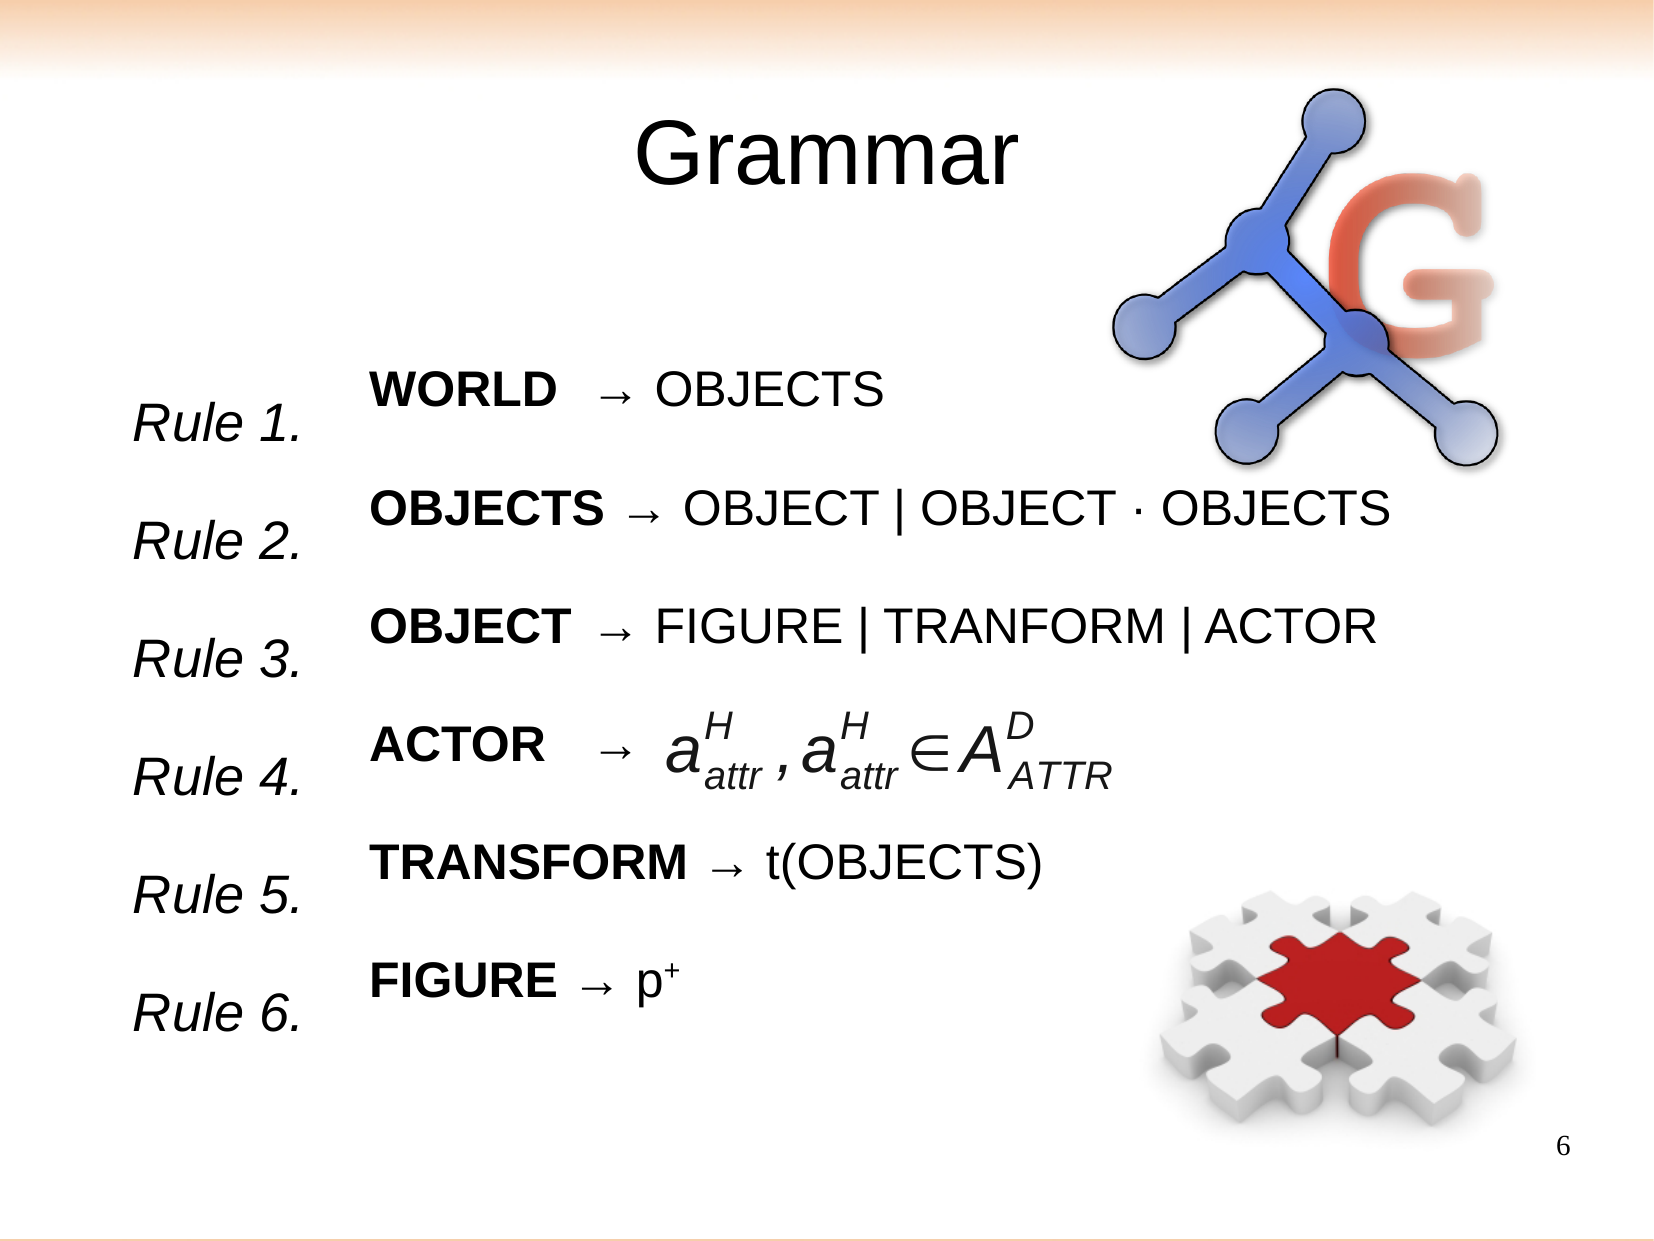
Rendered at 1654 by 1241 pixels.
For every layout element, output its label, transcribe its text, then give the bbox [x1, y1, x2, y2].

text_box Rule 2. [118, 472, 355, 562]
text_box FIGURE → p+ [354, 944, 1093, 1018]
text_box OBJECTS → OBJECT | OBJECT · OBJECTS [354, 472, 1506, 544]
text_box TRANSFORM → t(OBJECTS) [354, 826, 1093, 898]
chart [658, 703, 1119, 798]
title Grammar [82, 49, 1571, 257]
text_box Rule 6. [118, 944, 355, 1034]
text_box WORLD → OBJECTS [354, 354, 1093, 425]
text_box OBJECT → FIGURE | TRANFORM | ACTOR [354, 590, 1447, 662]
text_box ACTOR → [354, 708, 658, 780]
text_box Rule 3. [118, 590, 355, 680]
text_box Rule 4. [118, 708, 355, 798]
text_box Rule 1. [118, 354, 355, 443]
picture [0, 0, 1654, 1241]
text_box Rule 5. [118, 826, 355, 916]
